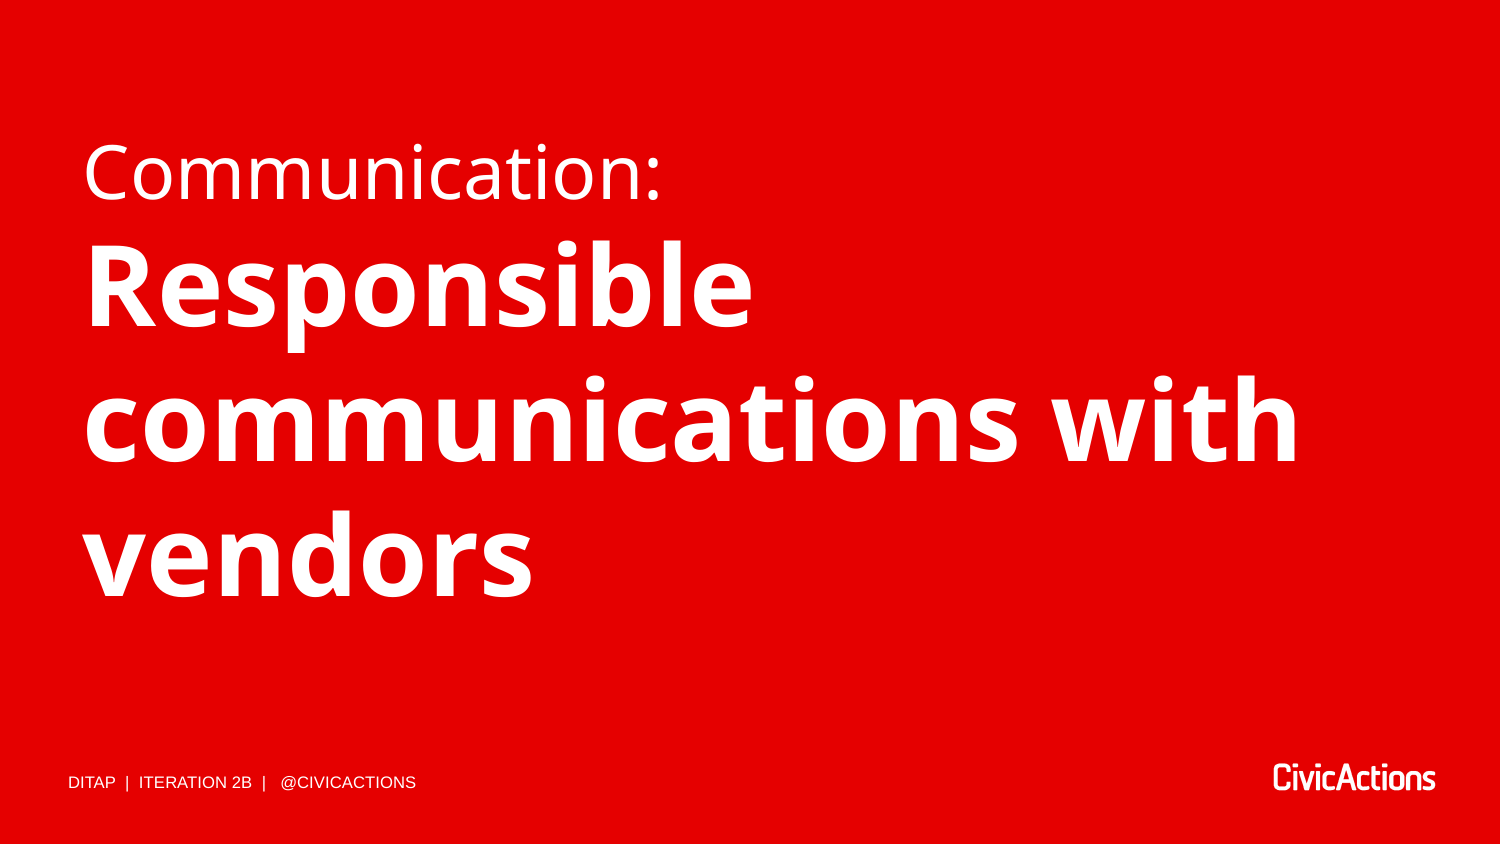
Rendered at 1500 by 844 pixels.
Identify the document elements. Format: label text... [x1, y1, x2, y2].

title Communication: Responsible communications with vendors [73, 114, 1354, 470]
picture [1271, 758, 1438, 795]
